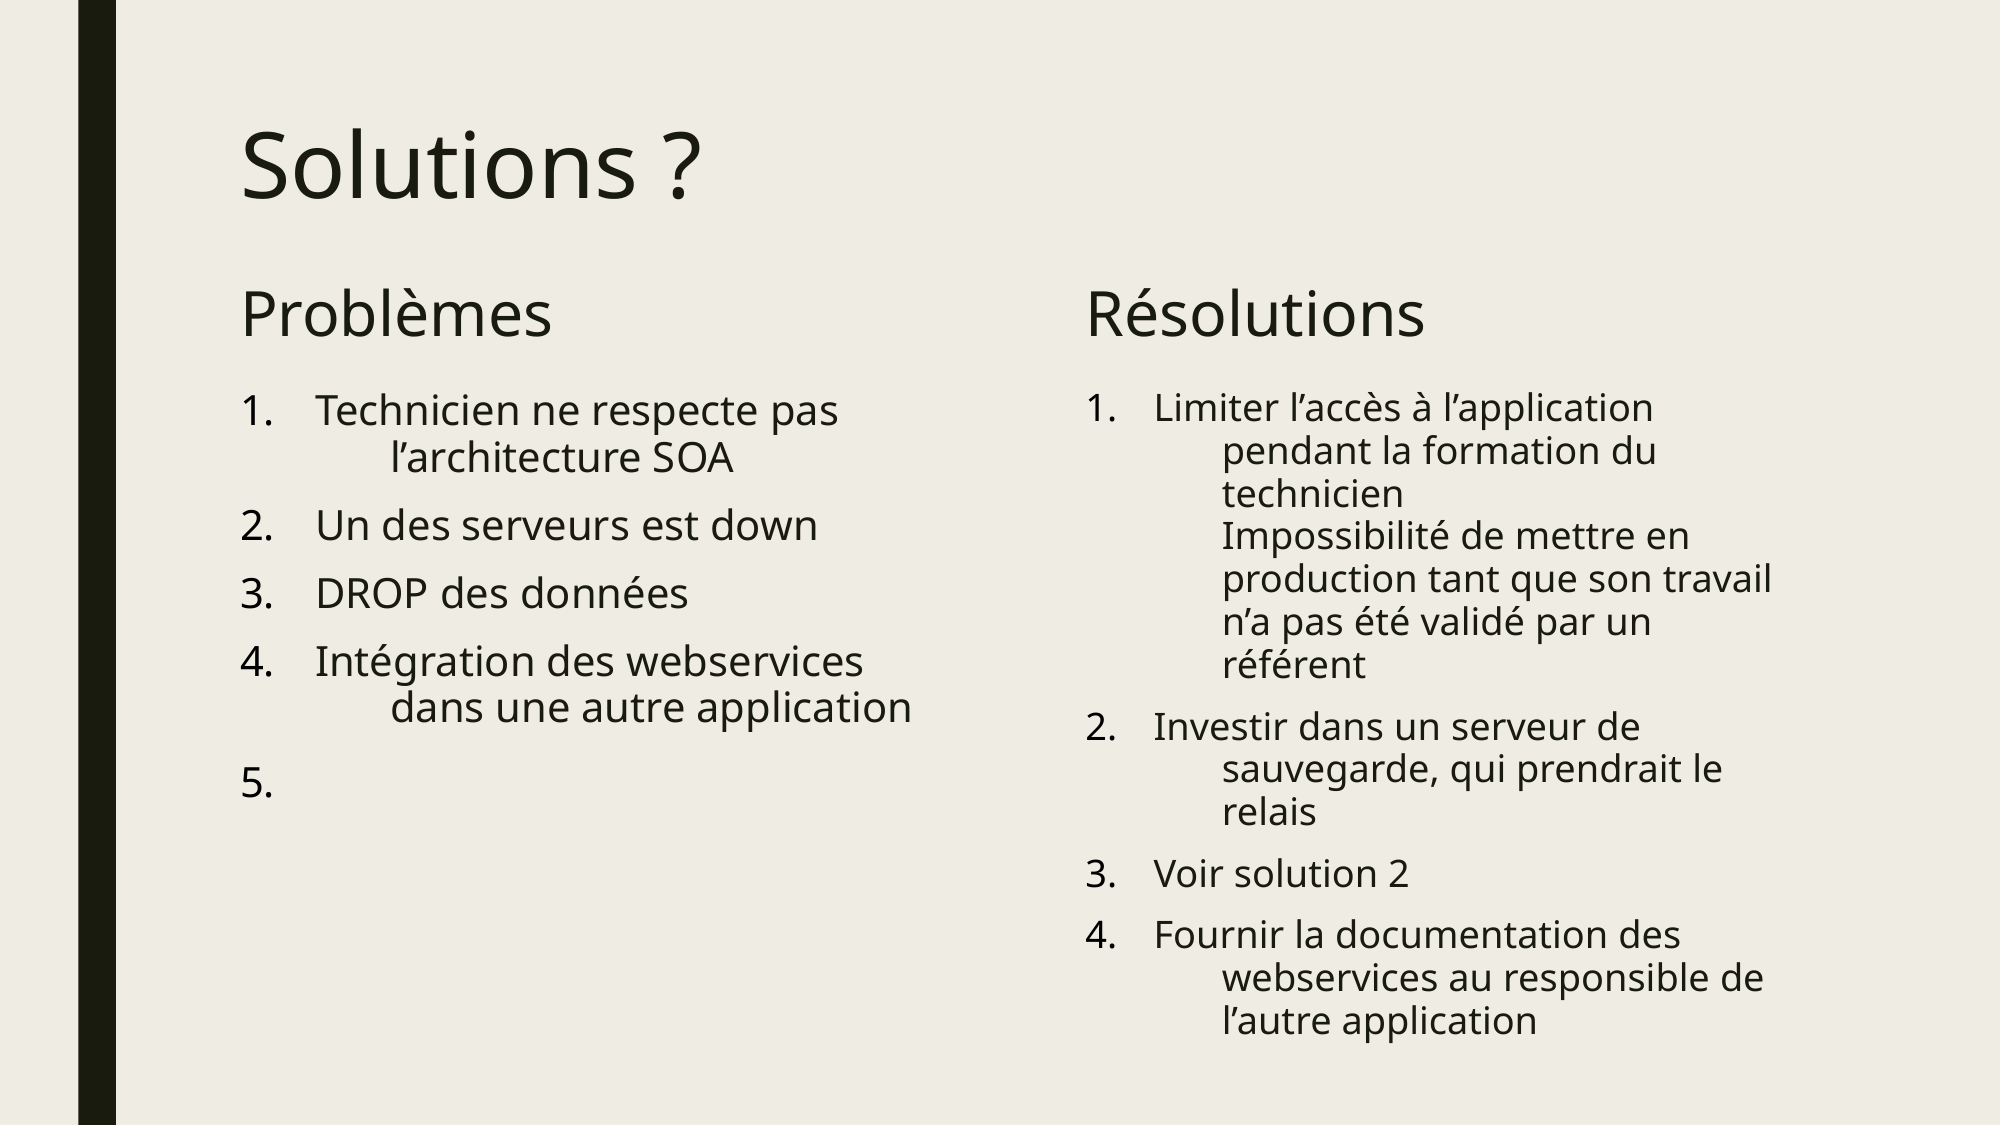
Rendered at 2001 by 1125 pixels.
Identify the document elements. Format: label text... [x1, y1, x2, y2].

list Technicien ne respecte pas l’architecture SOA Un des serveurs est down DROP des données Intégration des webservices dans une autre application [225, 380, 954, 1053]
list Résolutions [1070, 221, 1800, 357]
title Solutions ? [225, 112, 1801, 246]
list Problèmes [225, 221, 954, 357]
list Limiter l’accès à l’application pendant la formation du technicien Impossibilité de mettre en production tant que son travail n’a pas été validé par un référent Investir dans un serveur de sauvegarde, qui prendrait le relais Voir solution 2 Fournir la documentation des webservices au responsible de l’autre application [1070, 380, 1800, 1053]
